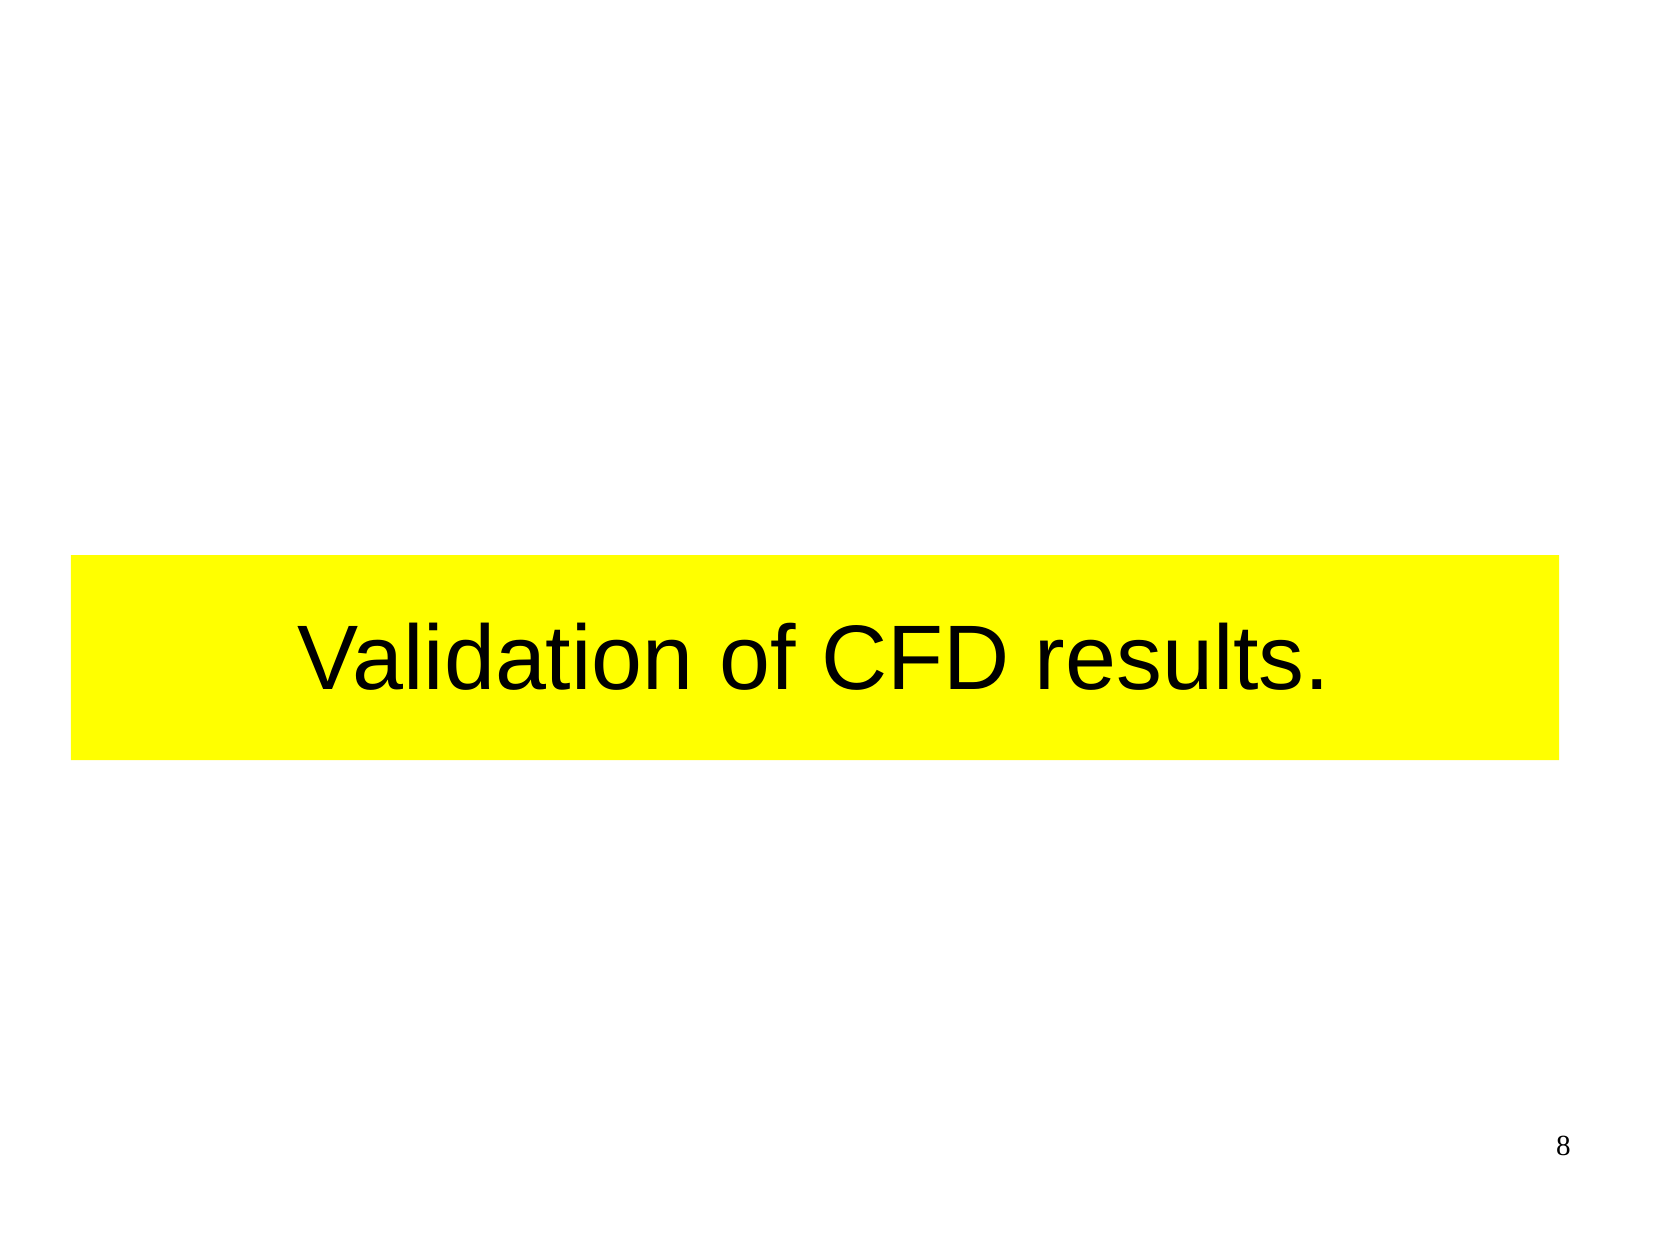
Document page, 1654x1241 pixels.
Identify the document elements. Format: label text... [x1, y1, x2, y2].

title Validation of CFD results. [70, 555, 1560, 761]
